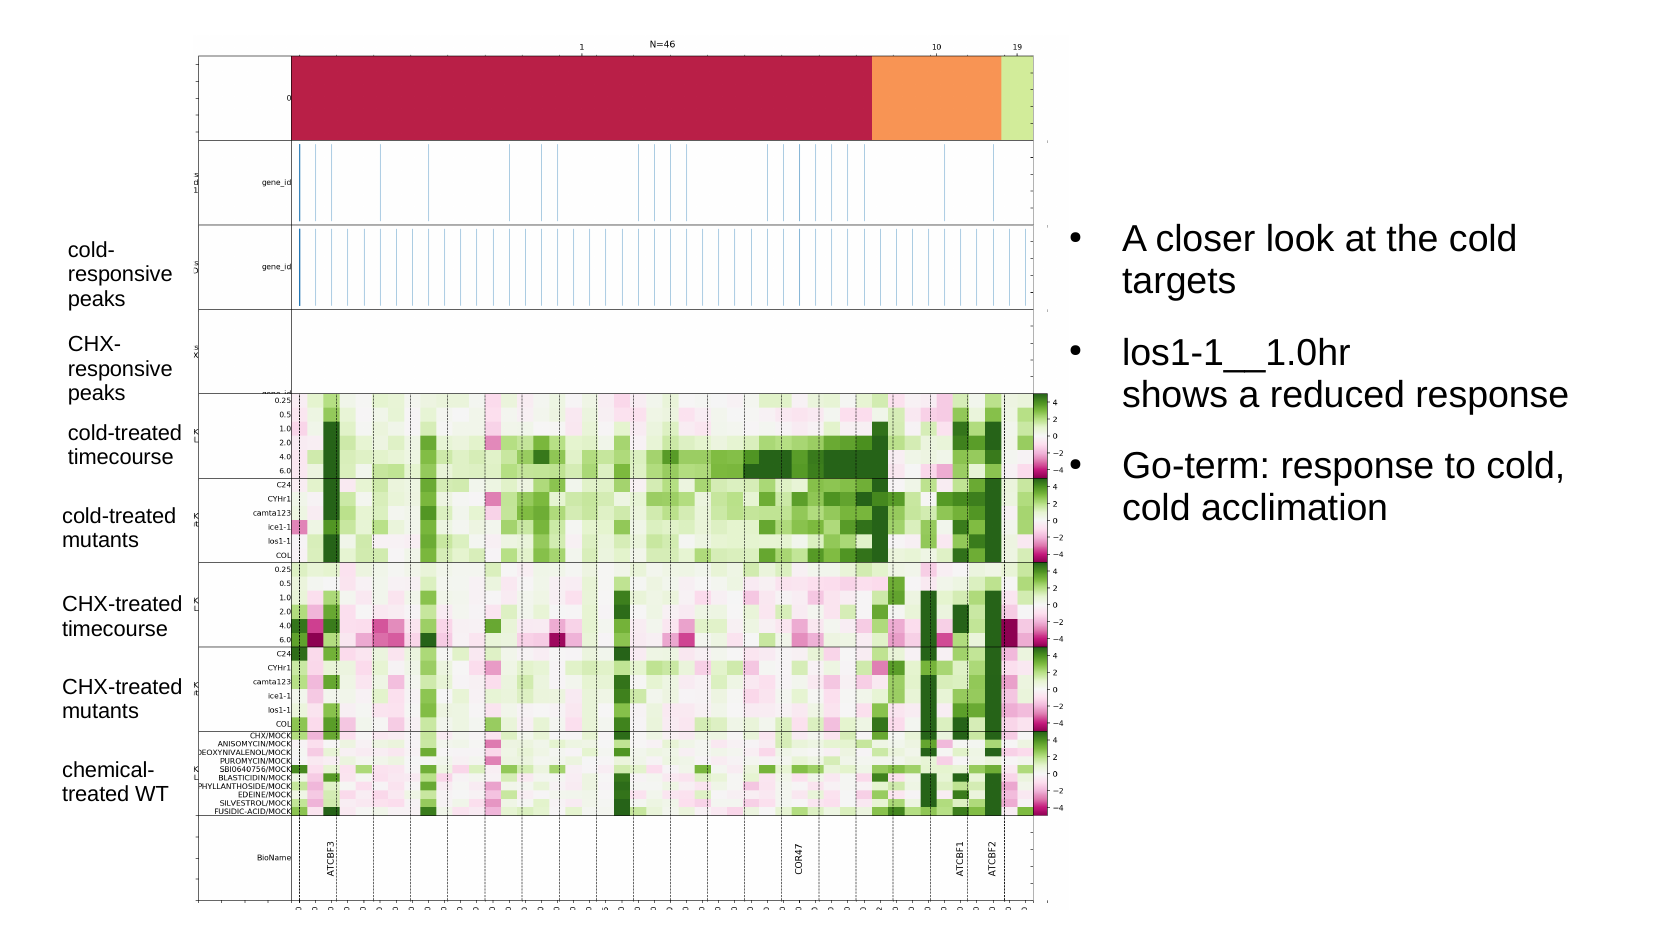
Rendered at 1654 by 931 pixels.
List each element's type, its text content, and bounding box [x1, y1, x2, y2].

text_box chemical-treated WT [47, 750, 193, 857]
picture [193, 35, 1069, 910]
text_box CHX-treated timecourse [47, 584, 193, 667]
list A closer look at the cold targets los1-1__1.0hr shows a reduced response Go-term: response to cold, cold acclimation [1069, 217, 1571, 758]
text_box cold-treated timecourse [53, 420, 193, 496]
text_box cold-responsive peaks [53, 230, 193, 325]
text_box CHX-responsive peaks [53, 325, 193, 420]
text_box cold-treated mutants [47, 496, 193, 584]
text_box CHX-treated mutants [47, 667, 193, 750]
